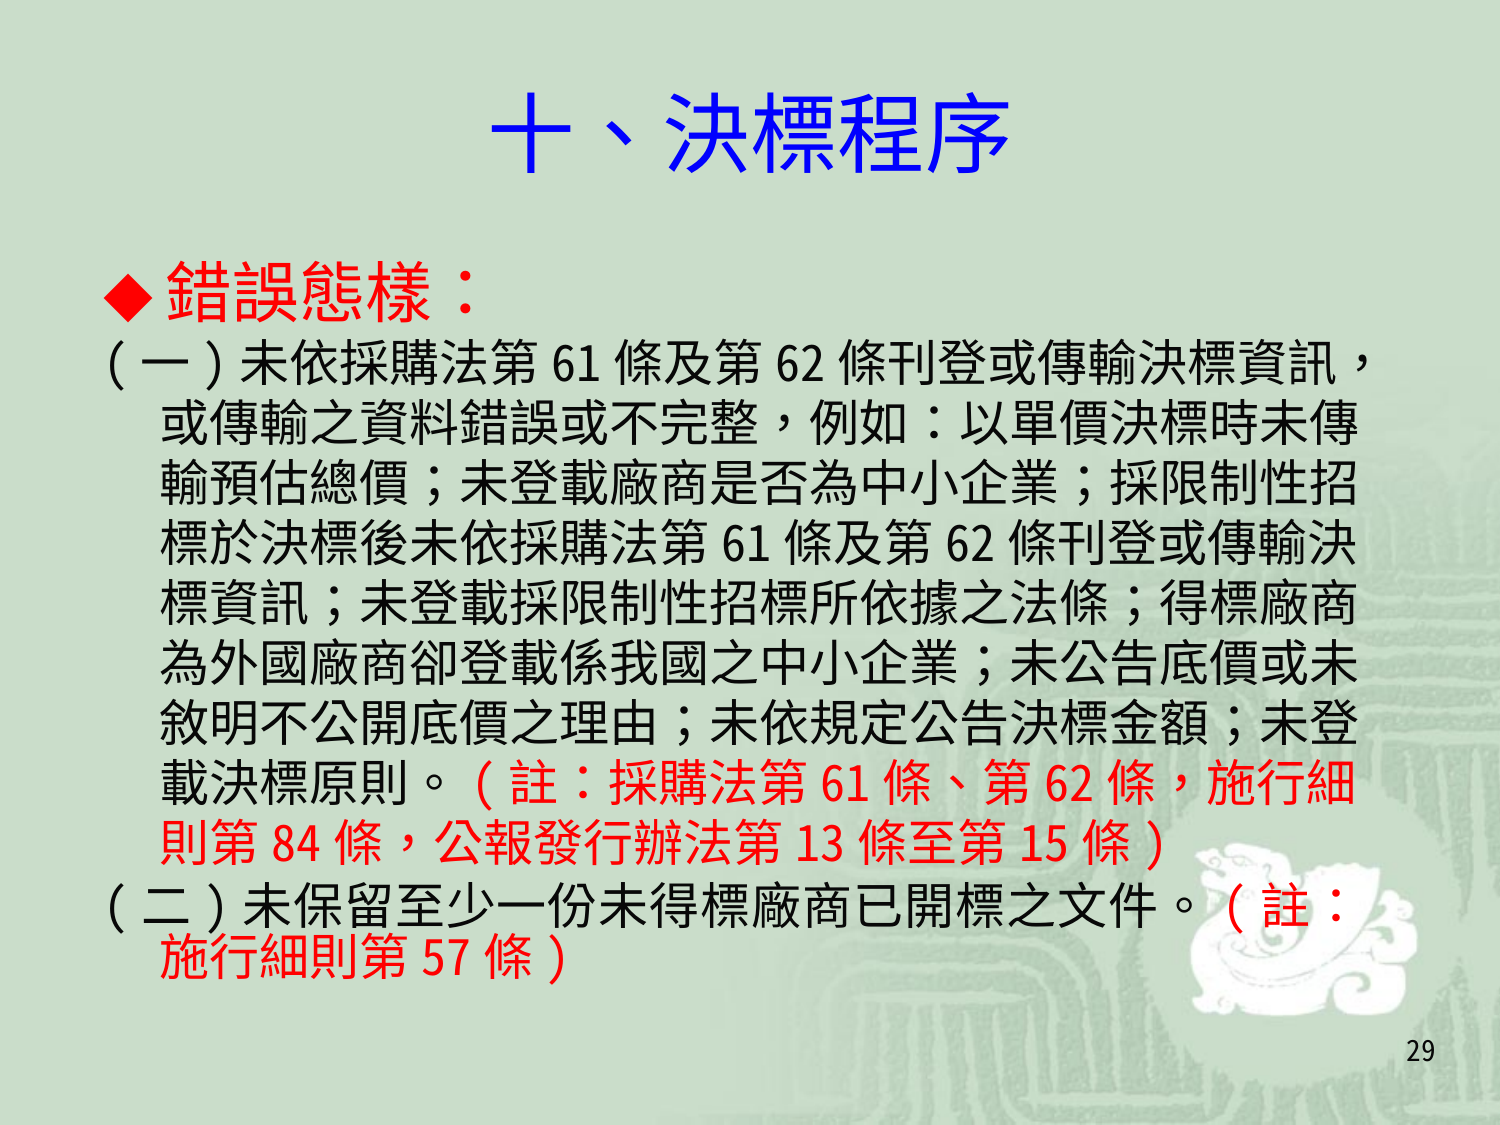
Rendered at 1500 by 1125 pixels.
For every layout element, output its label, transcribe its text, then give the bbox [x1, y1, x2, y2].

list ◆錯誤態樣： (一)未依採購法第61條及第62條刊登或傳輸決標資訊，或傳輸之資料錯誤或不完整，例如：以單價決標時未傳輸預估總價；未登載廠商是否為中小企業；採限制性招標於決標後未依採購法第61條及第62條刊登或傳輸決標資訊；未登載採限制性招標所依據之法條；得標廠商為外國廠商卻登載係我國之中小企業；未公告底價或未敘明不公開底價之理由；未依規定公告決標金額；未登載決標原則。(註：採購法第61條、第62條，施行細則第84條，公報發行辦法第13條至第15條) (二)未保留至少一份未得標廠商已開標之文件。(註：施行細則第57條) [88, 243, 1377, 996]
title 十、決標程序 [49, 37, 1451, 225]
picture [0, 0, 1500, 1125]
text_box <編號> [1074, 1024, 1451, 1103]
